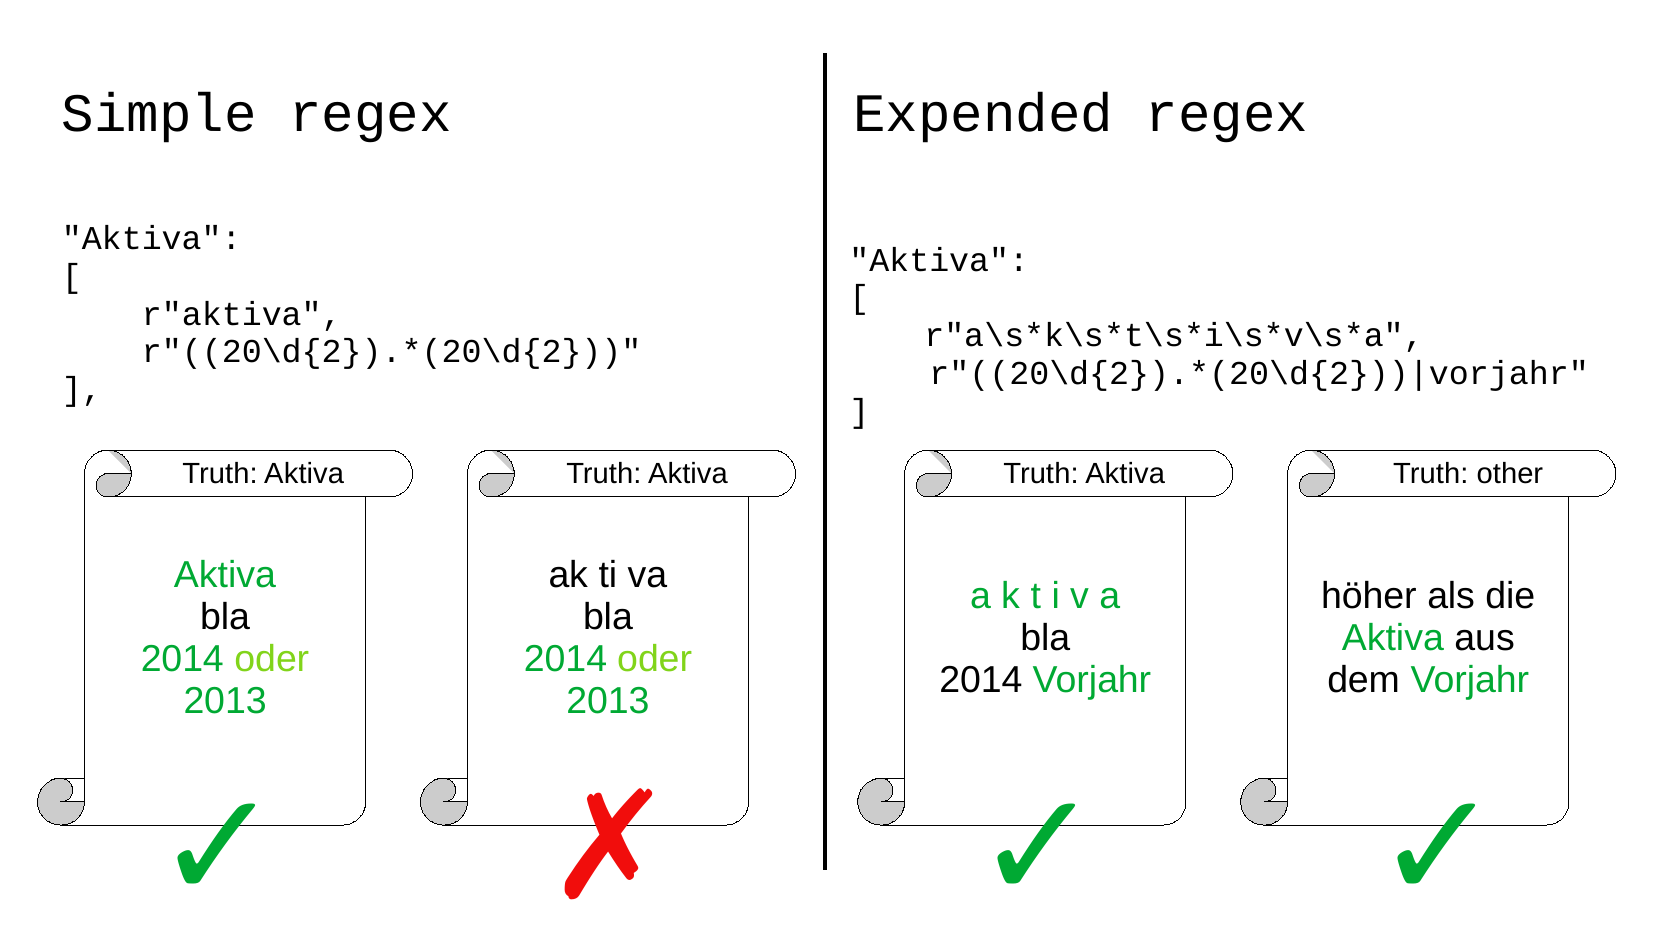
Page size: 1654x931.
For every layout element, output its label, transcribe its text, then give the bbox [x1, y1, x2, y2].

text_box ak ti va bla 2014 oder 2013 [445, 450, 749, 826]
text_box Aktiva bla 2014 oder 2013 [376, 450, 413, 497]
text_box Truth: Aktiva [167, 450, 376, 498]
text_box ✓ [1360, 755, 1408, 931]
text_box Aktiva bla 2014 oder 2013 [115, 450, 167, 496]
text_box höher als die Aktiva aus dem Vorjahr [1266, 450, 1569, 826]
text_box a k t i v a bla 2014 Vorjahr [935, 450, 988, 496]
text_box Aktiva bla 2014 oder 2013 [62, 450, 366, 826]
text_box ✓ [960, 755, 1008, 931]
text_box Simple regex [47, 78, 788, 156]
text_box höher als die Aktiva aus dem Vorjahr [1318, 450, 1378, 496]
text_box ✗ [532, 755, 581, 931]
text_box a k t i v a bla 2014 Vorjahr [883, 450, 1186, 826]
text_box Truth: Aktiva [551, 450, 759, 498]
text_box "Aktiva": [ r"a\s*k\s*t\s*i\s*v\s*a", r"((20\d{2}).*(20\d{2}))|vorjahr" ] [834, 236, 1613, 440]
text_box Expended regex [838, 78, 1579, 156]
text_box a k t i v a bla 2014 Vorjahr [1196, 450, 1233, 497]
text_box ak ti va bla 2014 oder 2013 [498, 450, 551, 496]
text_box Truth: other [1378, 450, 1586, 498]
text_box ✓ [140, 755, 188, 931]
text_box ak ti va bla 2014 oder 2013 [759, 450, 796, 497]
text_box "Aktiva": [ r"aktiva", r"((20\d{2}).*(20\d{2}))" ], [47, 214, 788, 419]
text_box höher als die Aktiva aus dem Vorjahr [1586, 450, 1616, 497]
text_box Truth: Aktiva [988, 450, 1196, 498]
